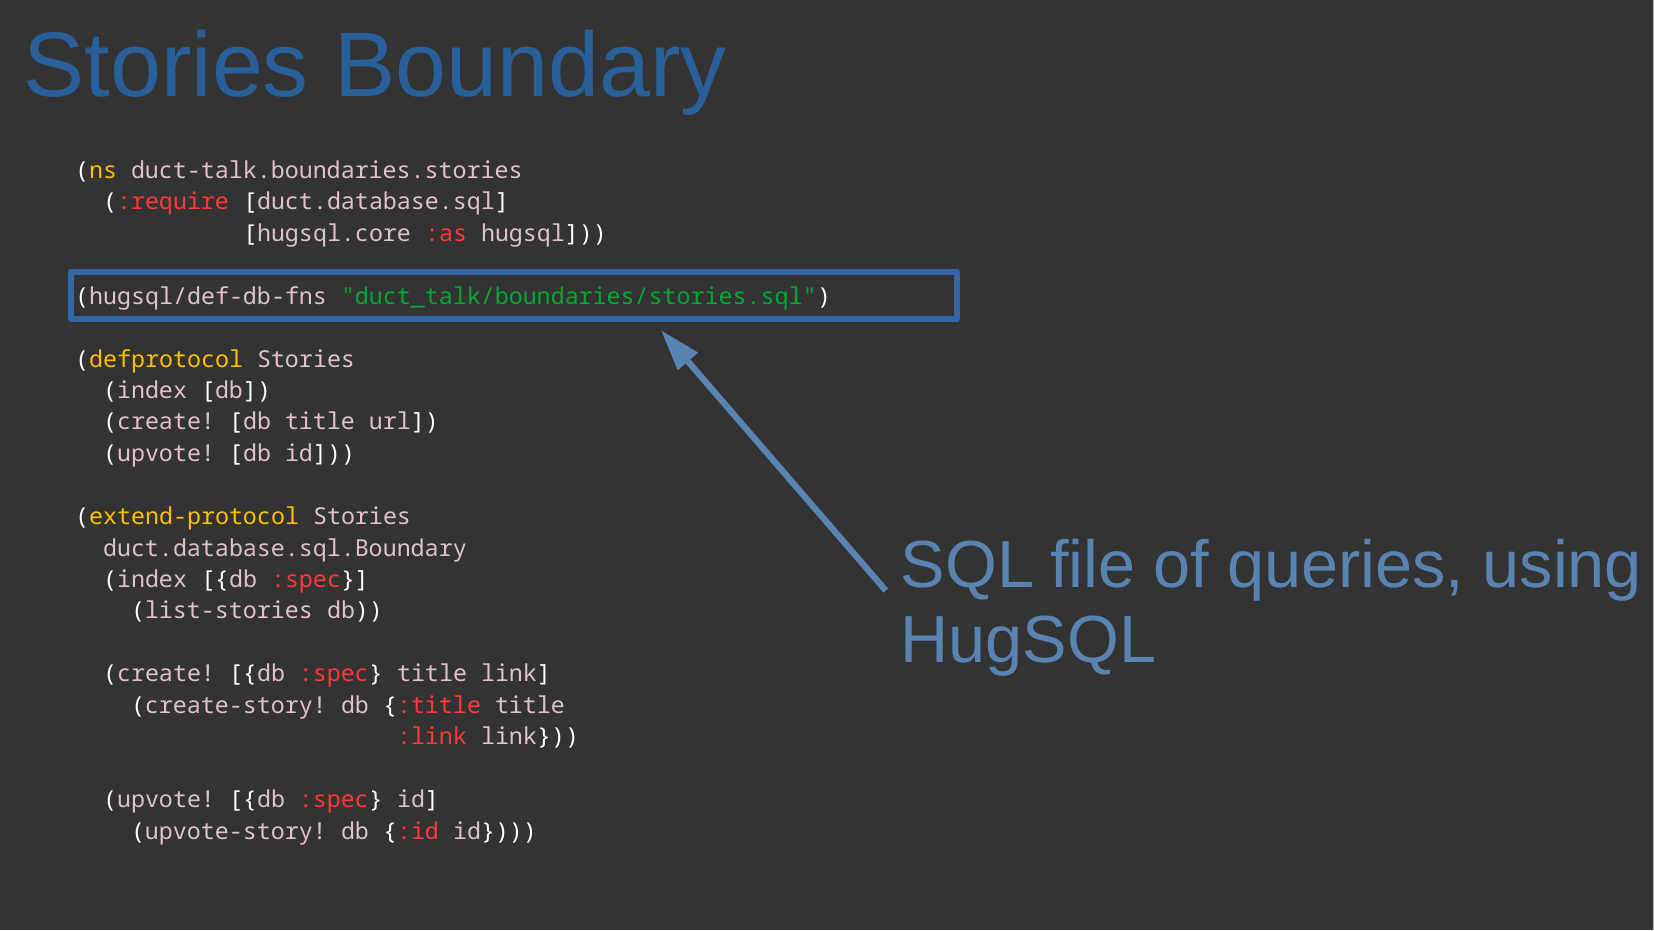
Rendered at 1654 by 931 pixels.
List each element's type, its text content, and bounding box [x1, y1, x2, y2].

list (ns duct-talk.boundaries.stories (:require [duct.database.sql] [hugsql.core :as hugsql])) (hugsql/def-db-fns "duct_talk/boundaries/stories.sql") (defprotocol Stories (index [db]) (create! [db title url]) (upvote! [db id])) (extend-protocol Stories duct.database.sql.Boundary (index [{db :spec}] (list-stories db)) (create! [{db :spec} title link] (create-story! db {:title title :link link})) (upvote! [{db :spec} id] (upvote-story! db {:id id}))) [75, 153, 1564, 851]
title Stories Boundary [23, 11, 1589, 119]
list (ns duct-talk.boundaries.stories (:require [duct.database.sql] [hugsql.core :as hugsql])) (hugsql/def-db-fns "duct_talk/boundaries/stories.sql") (defprotocol Stories (index [db]) (create! [db title url]) (upvote! [db id])) (extend-protocol Stories duct.database.sql.Boundary (index [{db :spec}] (list-stories db)) (create! [{db :spec} title link] (create-story! db {:title title :link link})) (upvote! [{db :spec} id] (upvote-story! db {:id id}))) [75, 275, 954, 316]
text_box SQL file of queries, using HugSQL [885, 519, 1654, 834]
